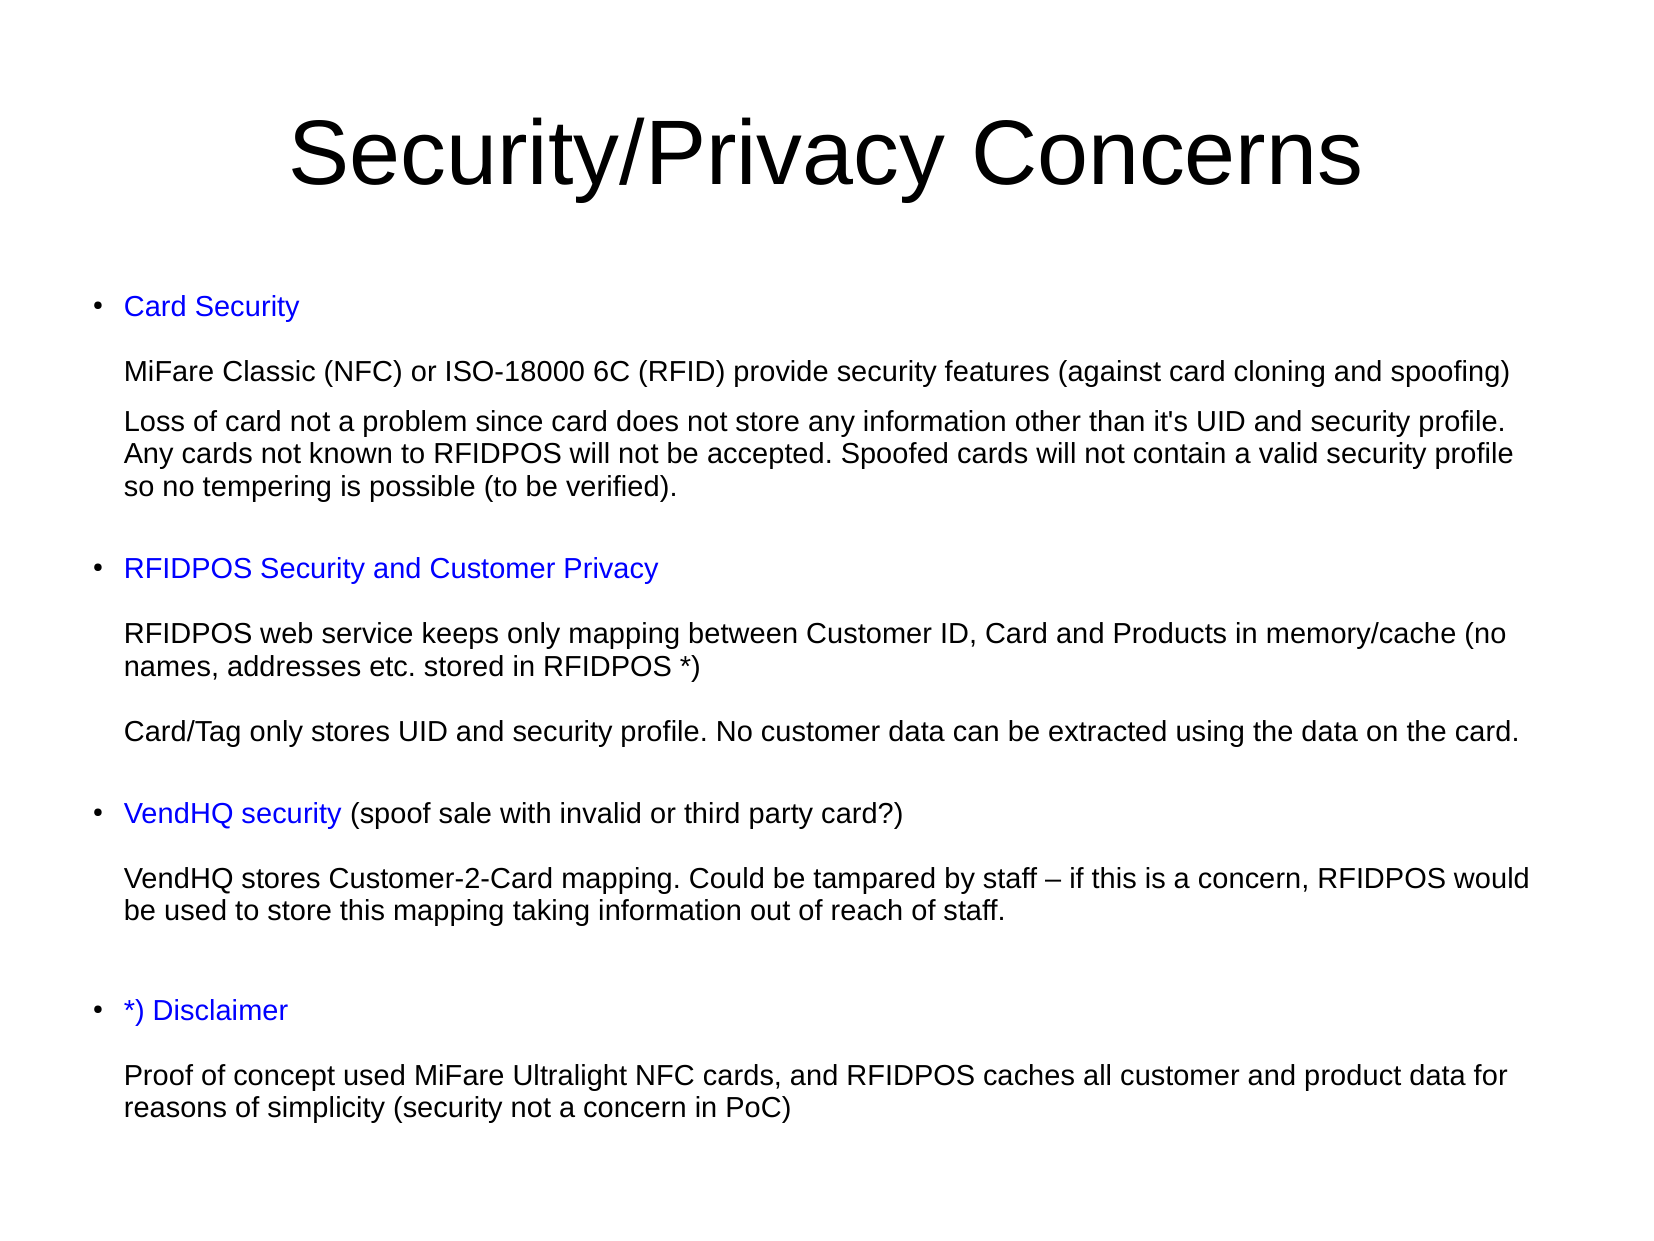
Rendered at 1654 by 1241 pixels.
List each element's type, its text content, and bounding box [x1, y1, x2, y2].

list Card Security MiFare Classic (NFC) or ISO-18000 6C (RFID) provide security features (against card cloning and spoofing) Loss of card not a problem since card does not store any information other than it's UID and security profile. Any cards not known to RFIDPOS will not be accepted. Spoofed cards will not contain a valid security profile so no tempering is possible (to be verified). RFIDPOS Security and Customer Privacy RFIDPOS web service keeps only mapping between Customer ID, Card and Products in memory/cache (no names, addresses etc. stored in RFIDPOS *) Card/Tag only stores UID and security profile. No customer data can be extracted using the data on the card. VendHQ security (spoof sale with invalid or third party card?) VendHQ stores Customer-2-Card mapping. Could be tampared by staff – if this is a concern, RFIDPOS would be used to store this mapping taking information out of reach of staff. *) Disclaimer Proof of concept used MiFare Ultralight NFC cards, and RFIDPOS caches all customer and product data for reasons of simplicity (security not a concern in PoC) [82, 290, 1538, 1170]
title Security/Privacy Concerns [82, 49, 1571, 257]
